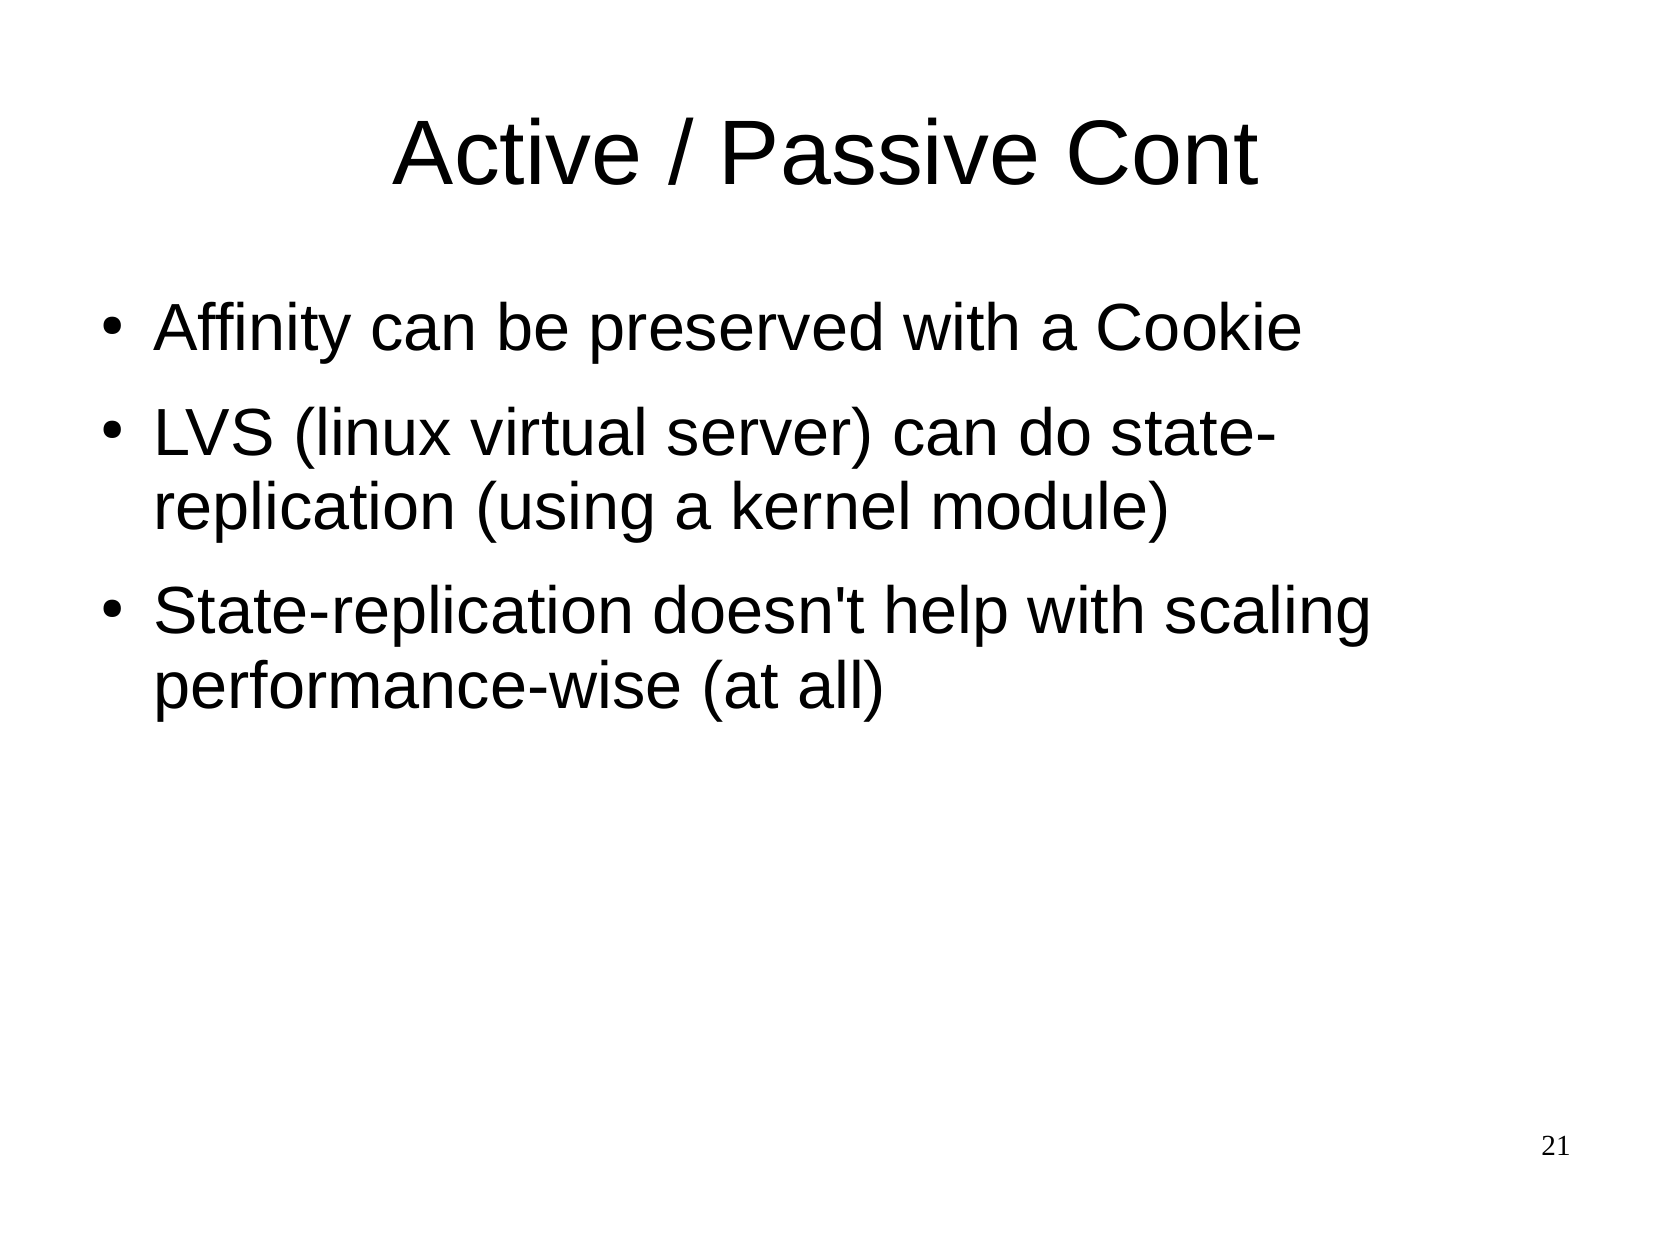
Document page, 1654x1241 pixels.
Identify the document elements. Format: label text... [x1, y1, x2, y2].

list Affinity can be preserved with a Cookie LVS (linux virtual server) can do state-replication (using a kernel module) State-replication doesn't help with scaling performance-wise (at all) [82, 290, 1571, 1109]
title Active / Passive Cont [82, 49, 1571, 257]
